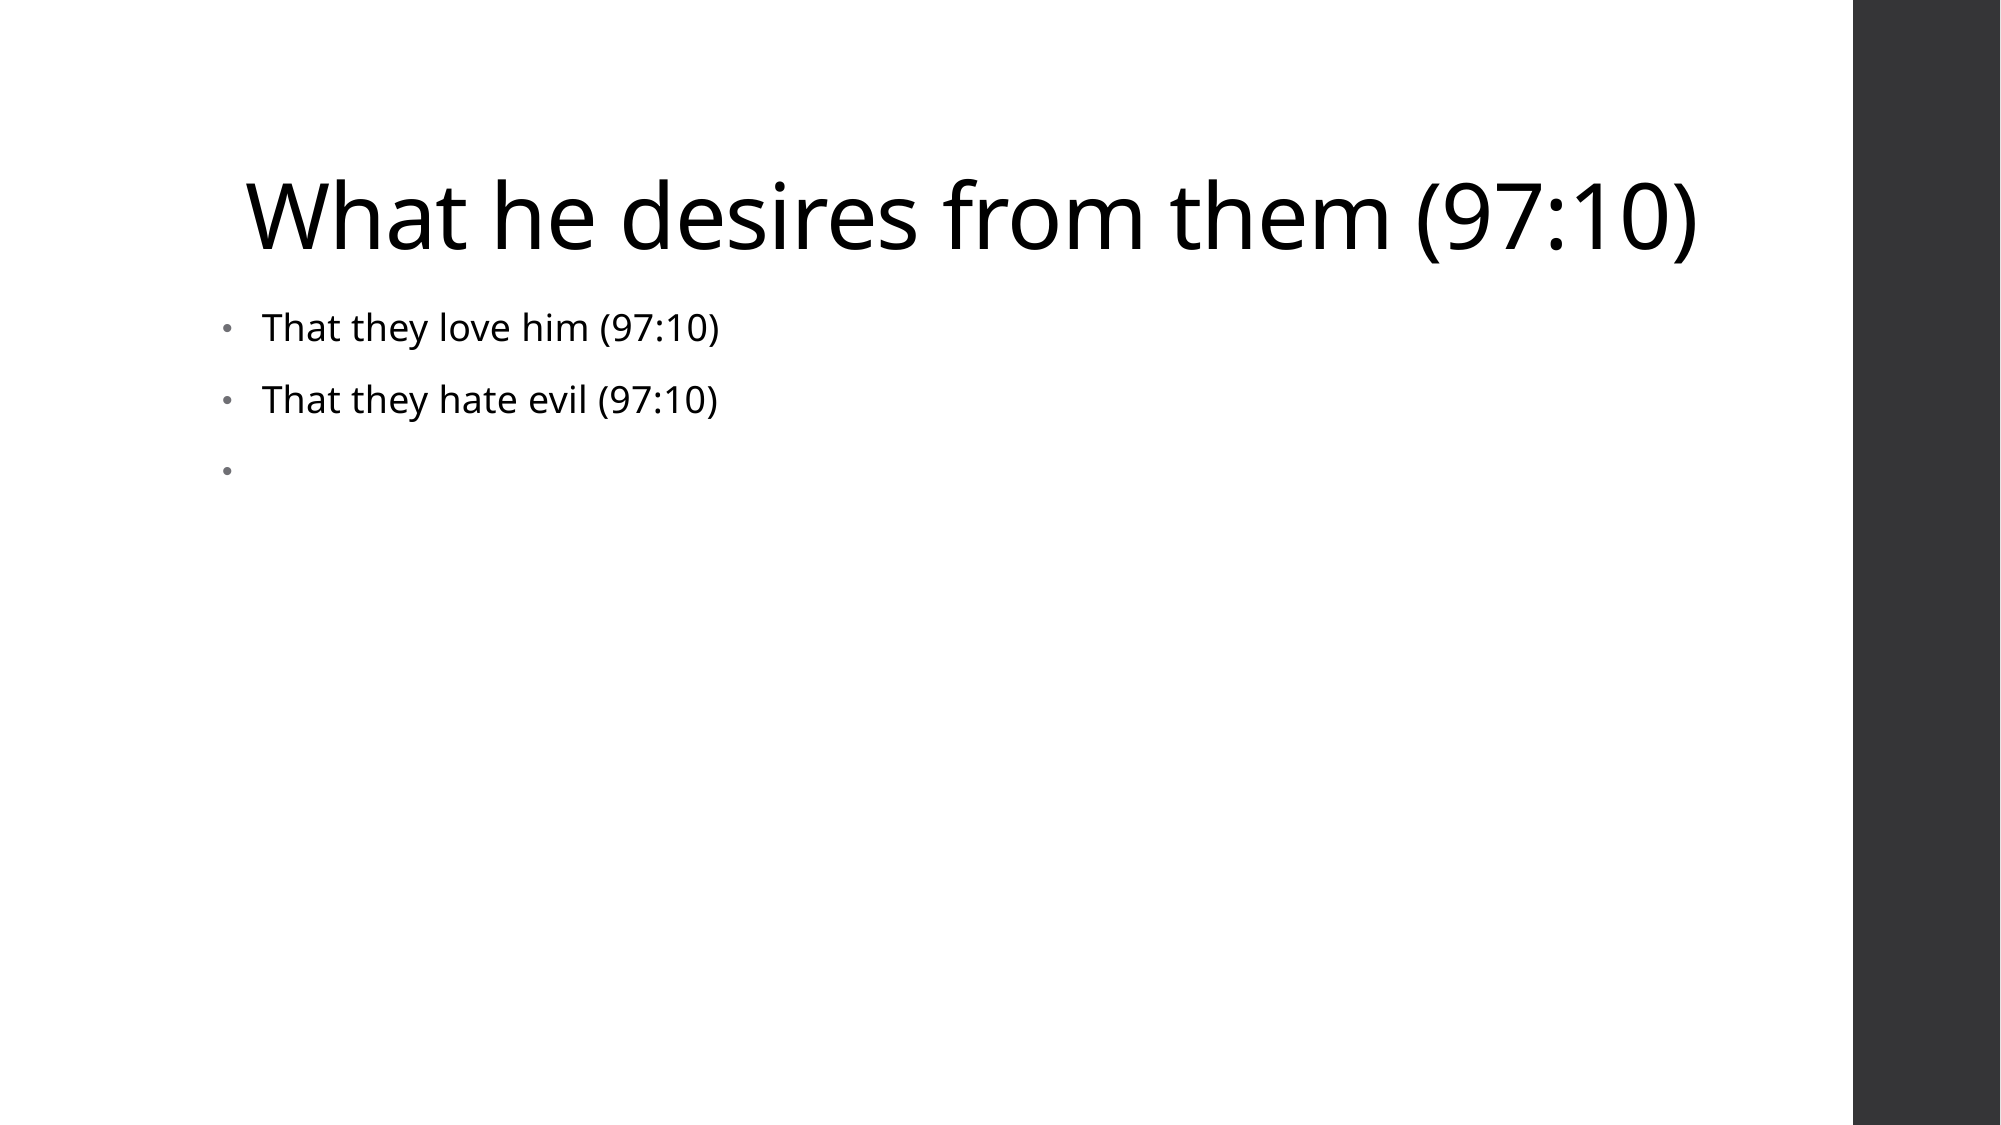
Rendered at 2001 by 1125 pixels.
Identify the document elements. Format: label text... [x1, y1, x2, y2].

list That they love him (97:10) That they hate evil (97:10) [206, 299, 1617, 1014]
title What he desires from them (97:10) [206, 60, 1797, 278]
